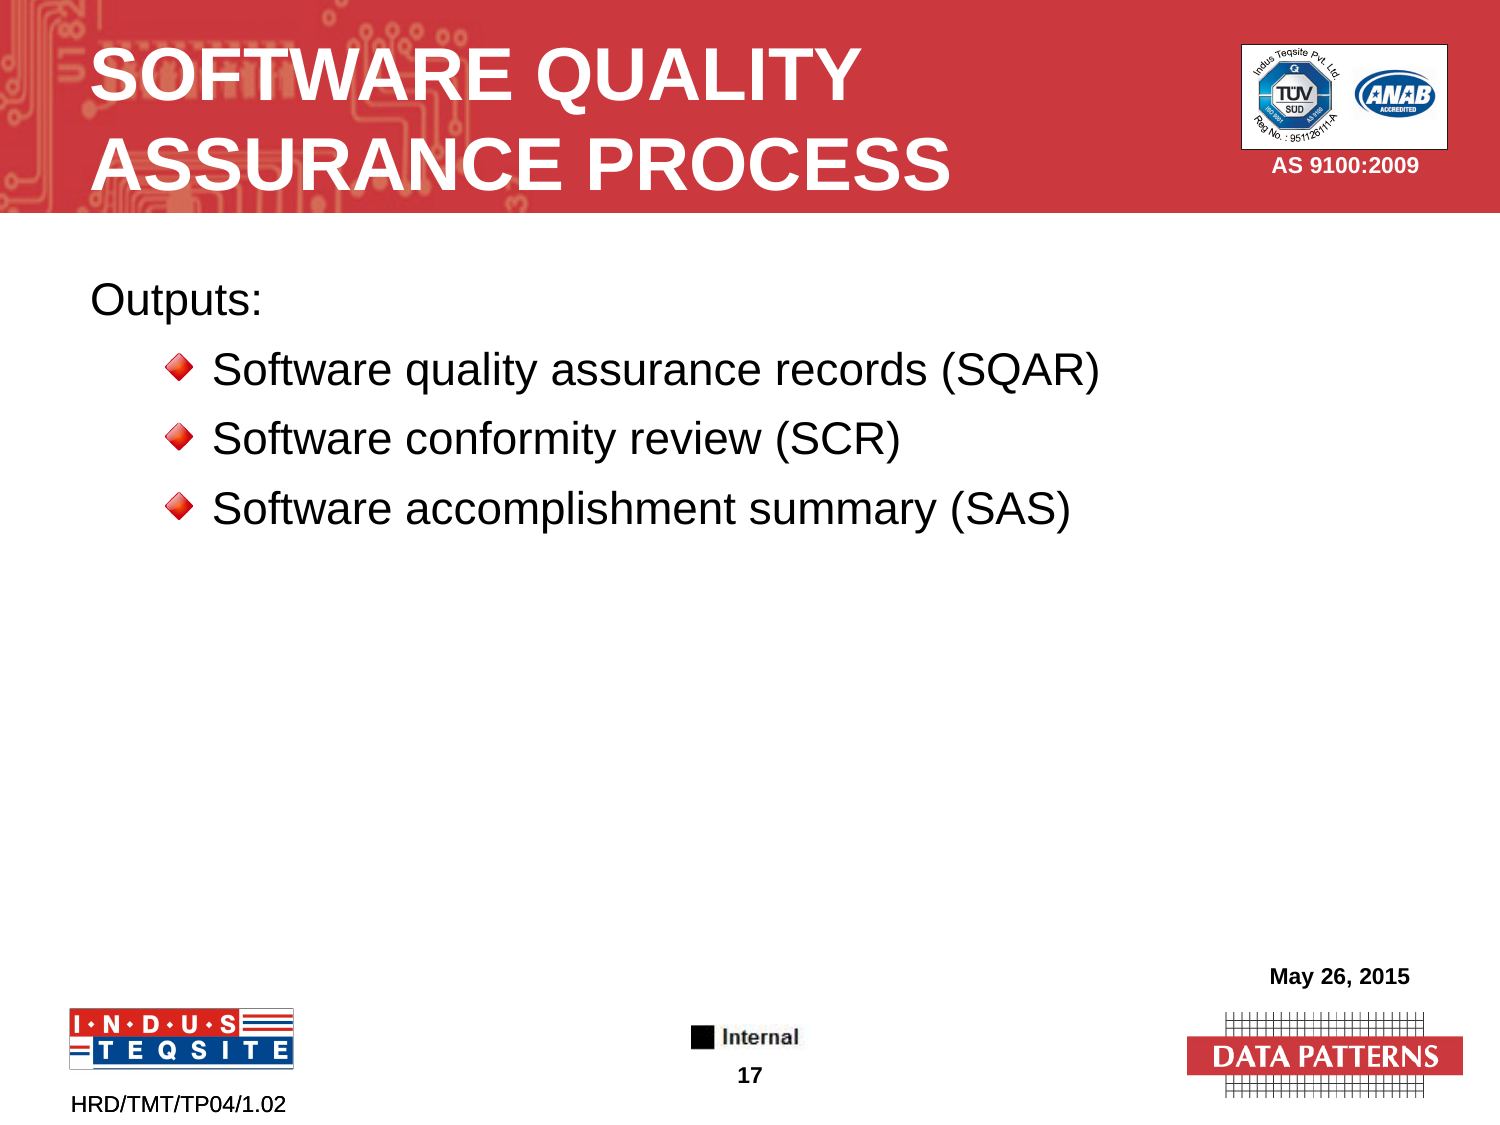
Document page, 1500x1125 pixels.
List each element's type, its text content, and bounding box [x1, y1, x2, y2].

text_box SOFTWARE QUALITY ASSURANCE PROCESS [75, 18, 1153, 213]
picture [69, 1008, 295, 1074]
text_box Outputs: Software quality assurance records (SQAR) Software conformity review (SCR) Software accomplishment summary (SAS) [75, 262, 1426, 1005]
picture [0, 0, 1500, 213]
picture [691, 1024, 809, 1051]
picture [1187, 1012, 1463, 1098]
